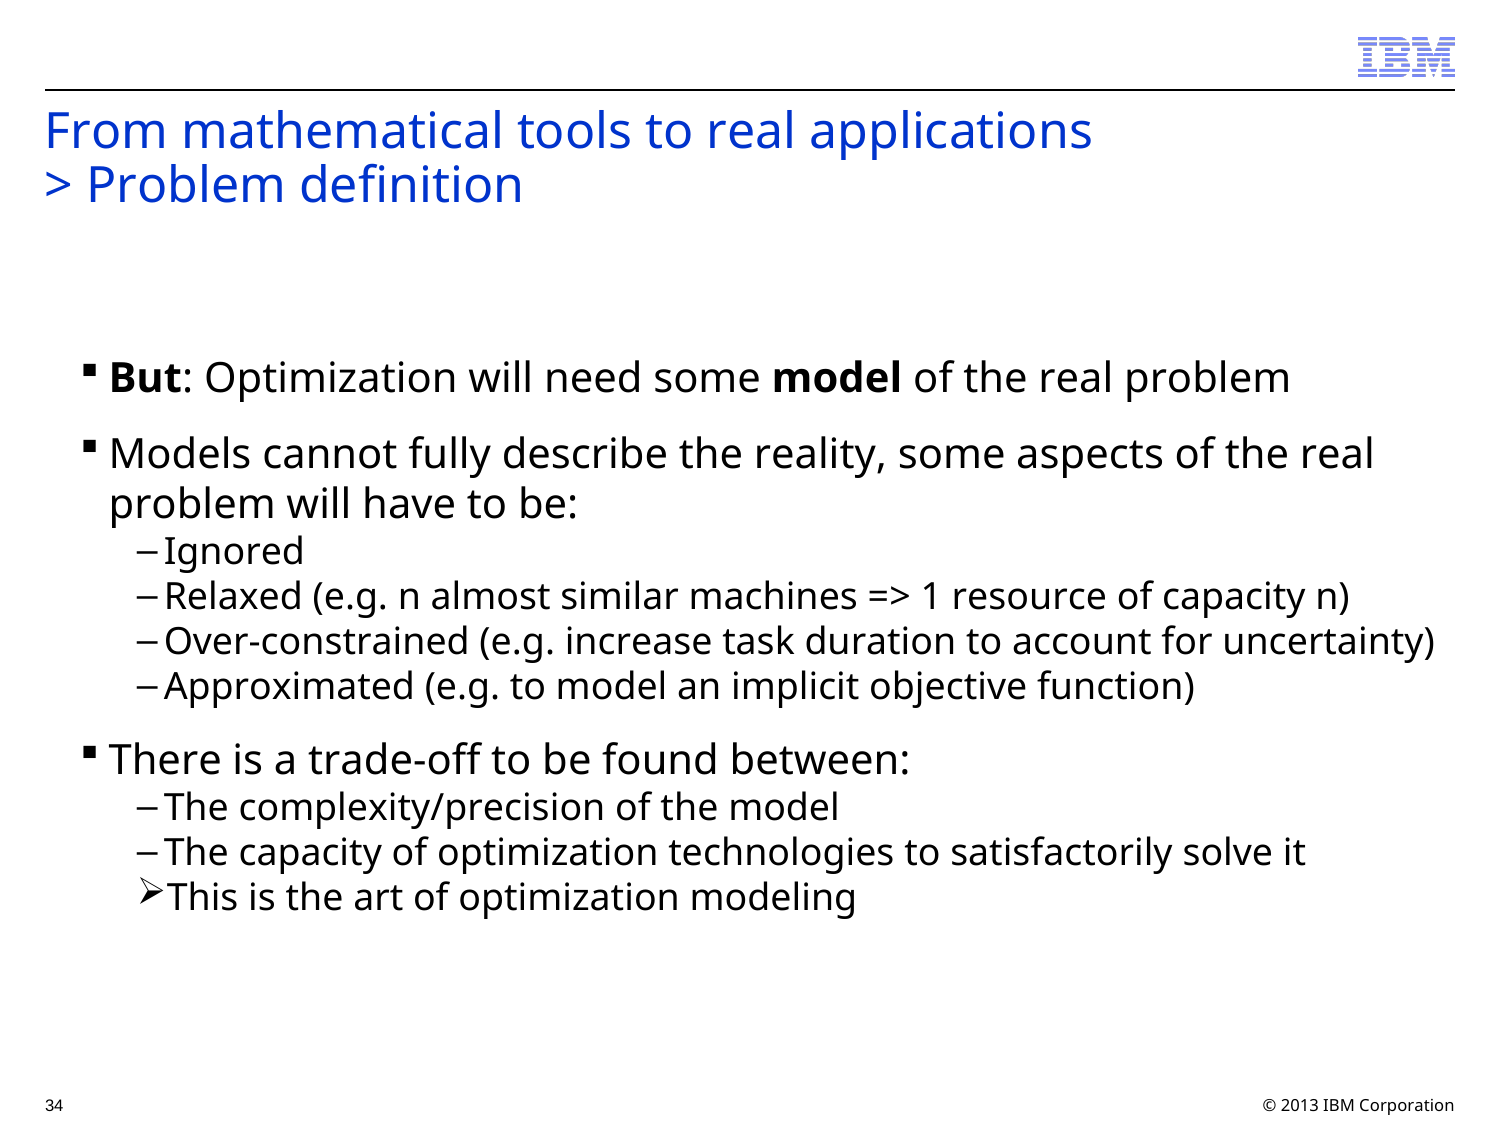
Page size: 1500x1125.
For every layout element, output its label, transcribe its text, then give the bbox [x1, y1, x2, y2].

list [29, 307, 1455, 1000]
picture [1358, 37, 1455, 77]
title From mathematical tools to real applications > Problem definition [29, 97, 1455, 279]
text_box But: Optimization will need some model of the real problem Models cannot fully describe the reality, some aspects of the real problem will have to be: Ignored Relaxed (e.g. n almost similar machines => 1 resource of capacity n) Over-constrained (e.g. increase task duration to account for uncertainty) Approximated (e.g. to model an implicit objective function) There is a trade-off to be found between: The complexity/precision of the model The capacity of optimization technologies to satisfactorily solve it This is the art of optimization modeling [65, 342, 1491, 1035]
